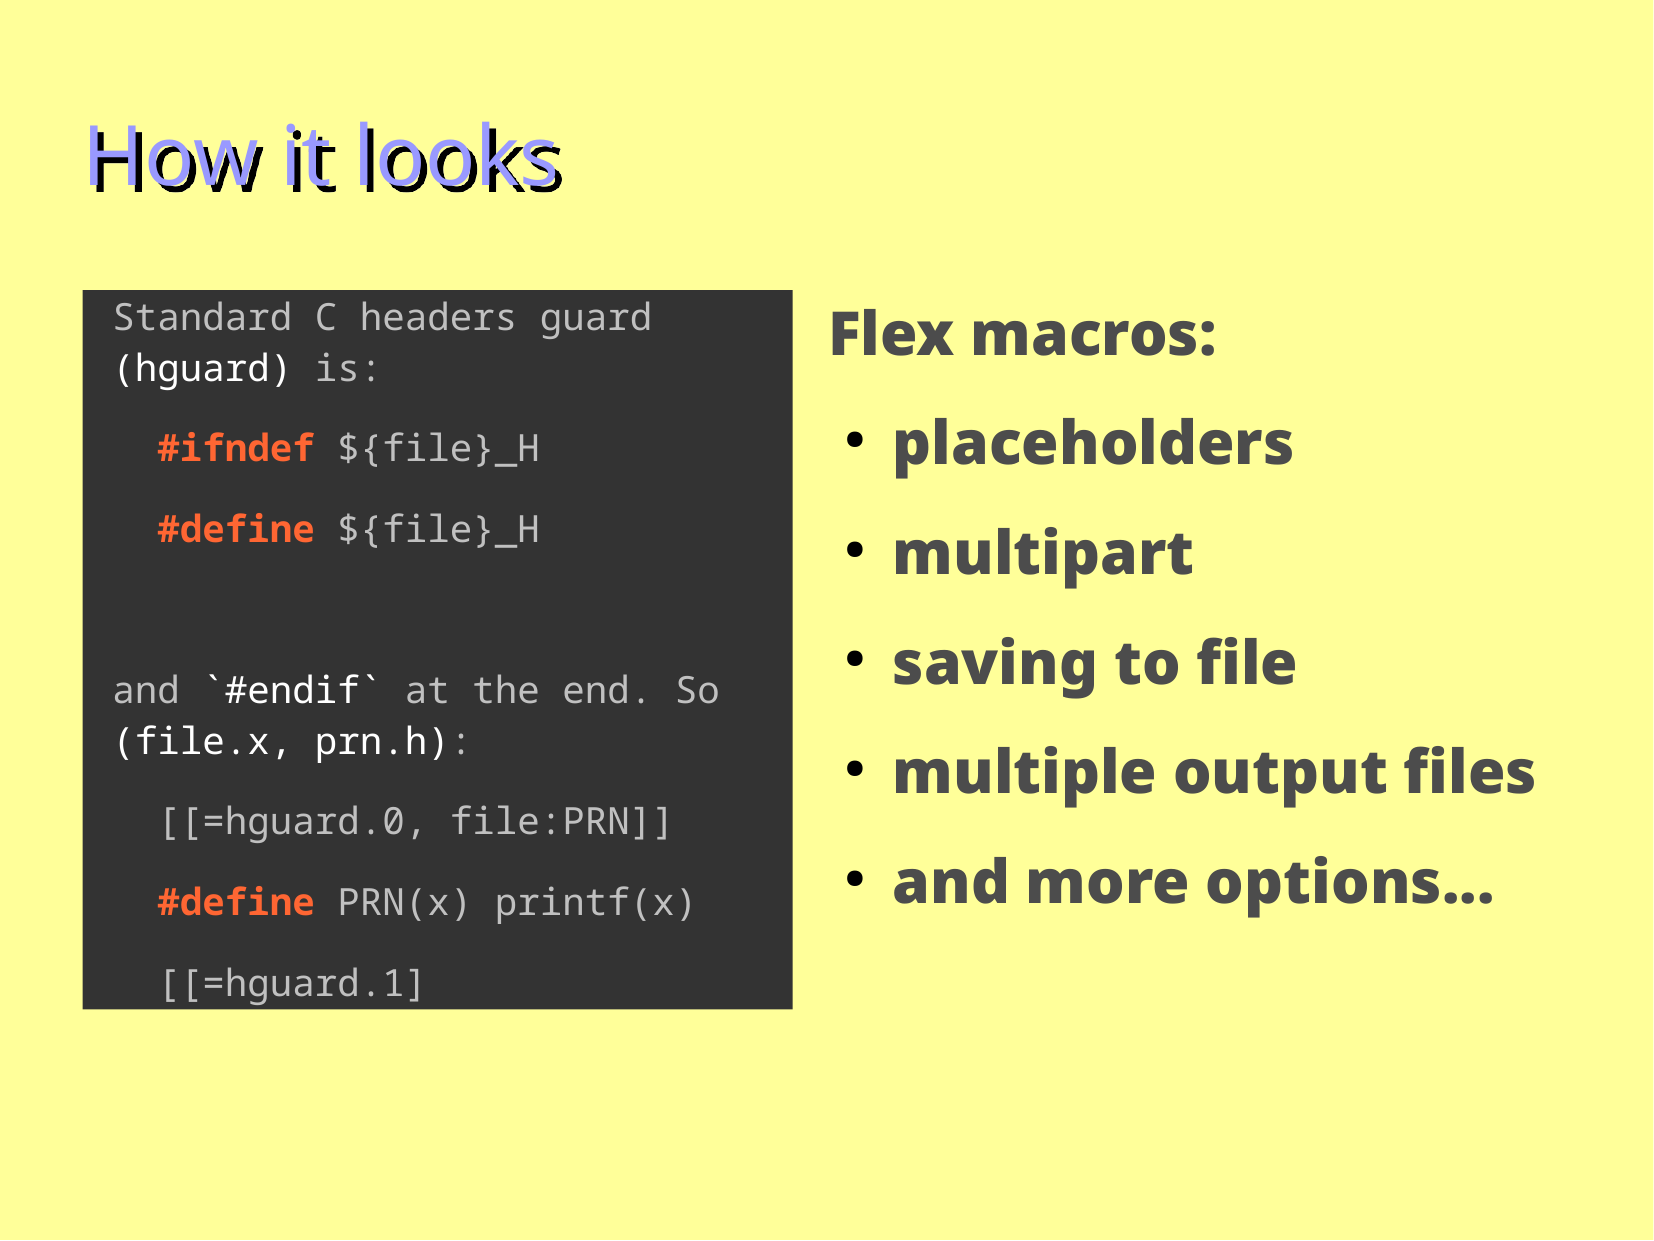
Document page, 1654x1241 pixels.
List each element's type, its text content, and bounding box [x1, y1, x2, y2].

list Standard C headers guard (hguard) is: #ifndef ${file}_H #define ${file}_H and `#endif` at the end. So (file.x, prn.h): [[=hguard.0, file:PRN]] #define PRN(x) printf(x) [[=hguard.1] [82, 290, 793, 1010]
list Flex macros: placeholders multipart saving to file multiple output files and more options... [828, 290, 1539, 1010]
title How it looks [82, 49, 1571, 257]
